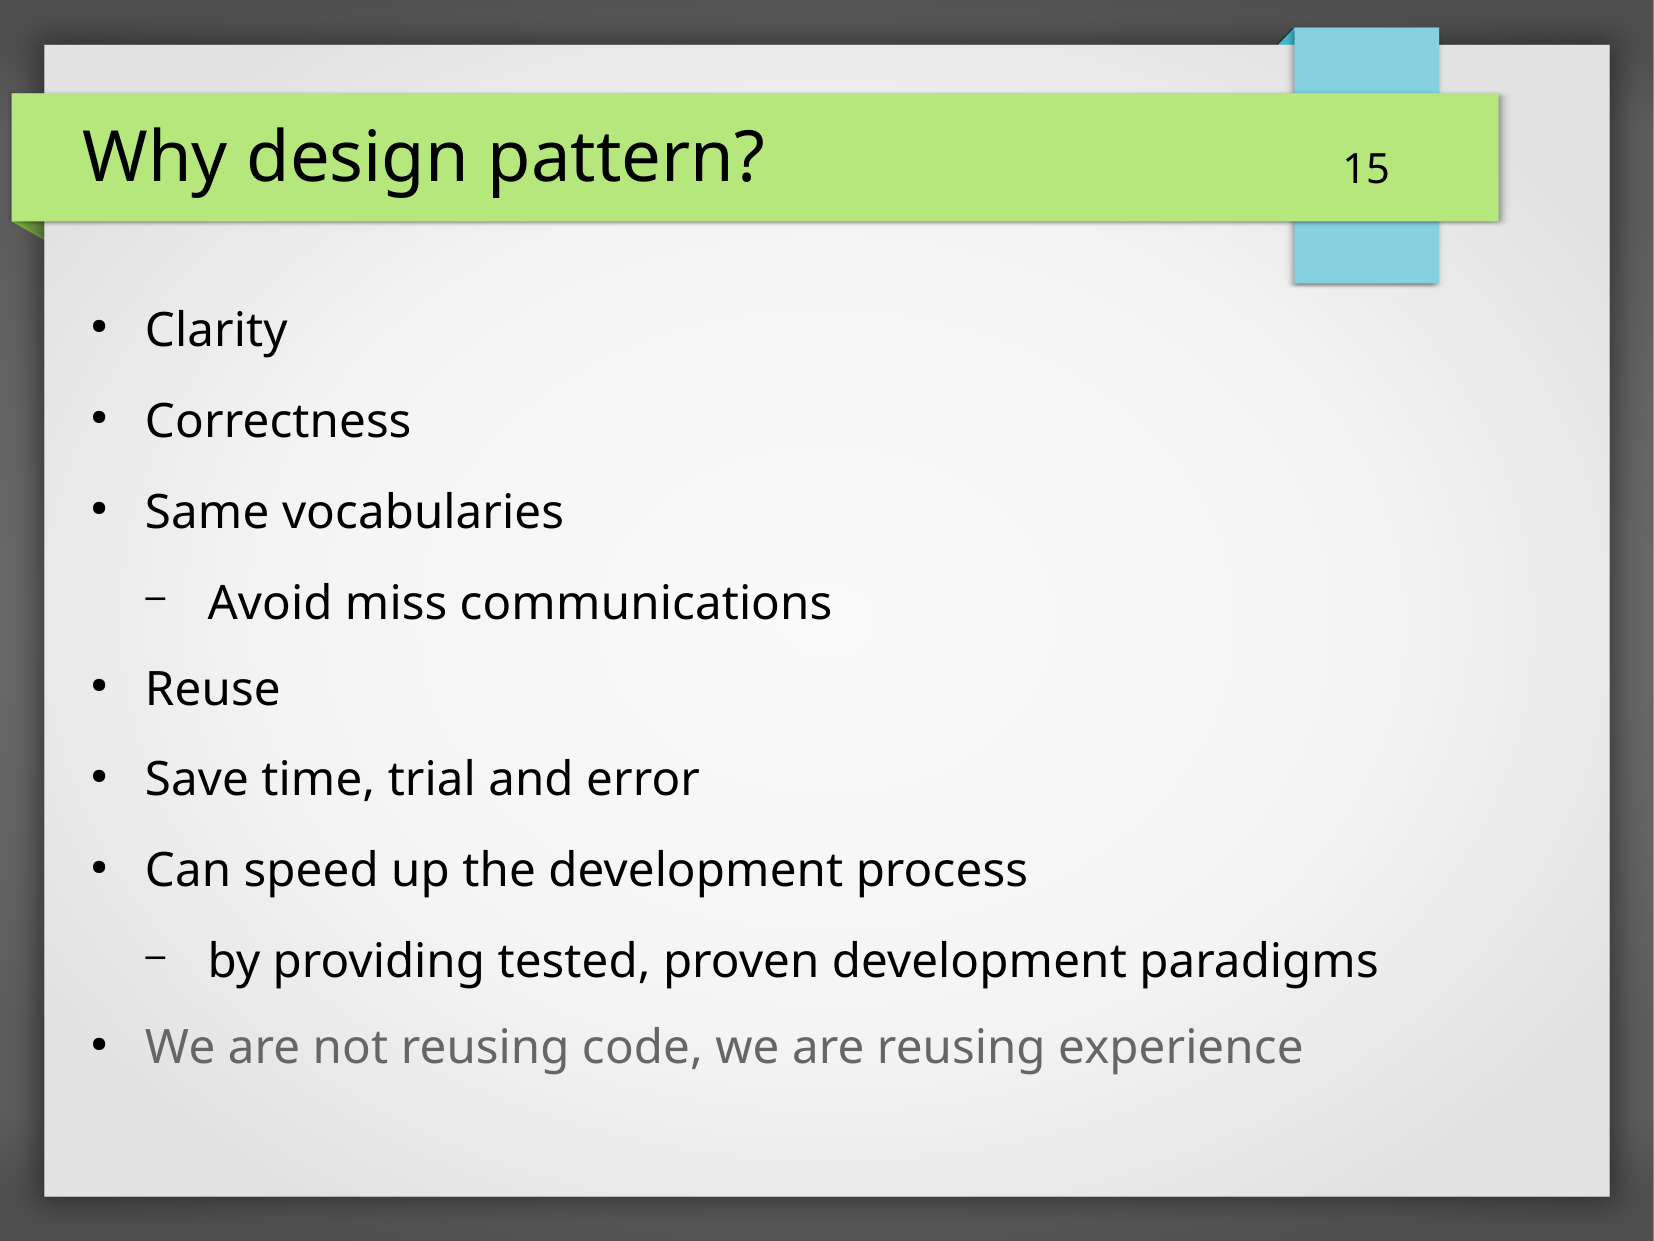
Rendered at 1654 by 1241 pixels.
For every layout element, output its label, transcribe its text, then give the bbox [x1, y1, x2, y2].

picture [0, 0, 1654, 1241]
text_box <number> [1254, 131, 1479, 207]
title Why design pattern? [82, 94, 1264, 213]
list Clarity Correctness Same vocabularies Avoid miss communications Reuse Save time, trial and error Can speed up the development process by providing tested, proven development paradigms We are not reusing code, we are reusing experience [82, 295, 1571, 1081]
